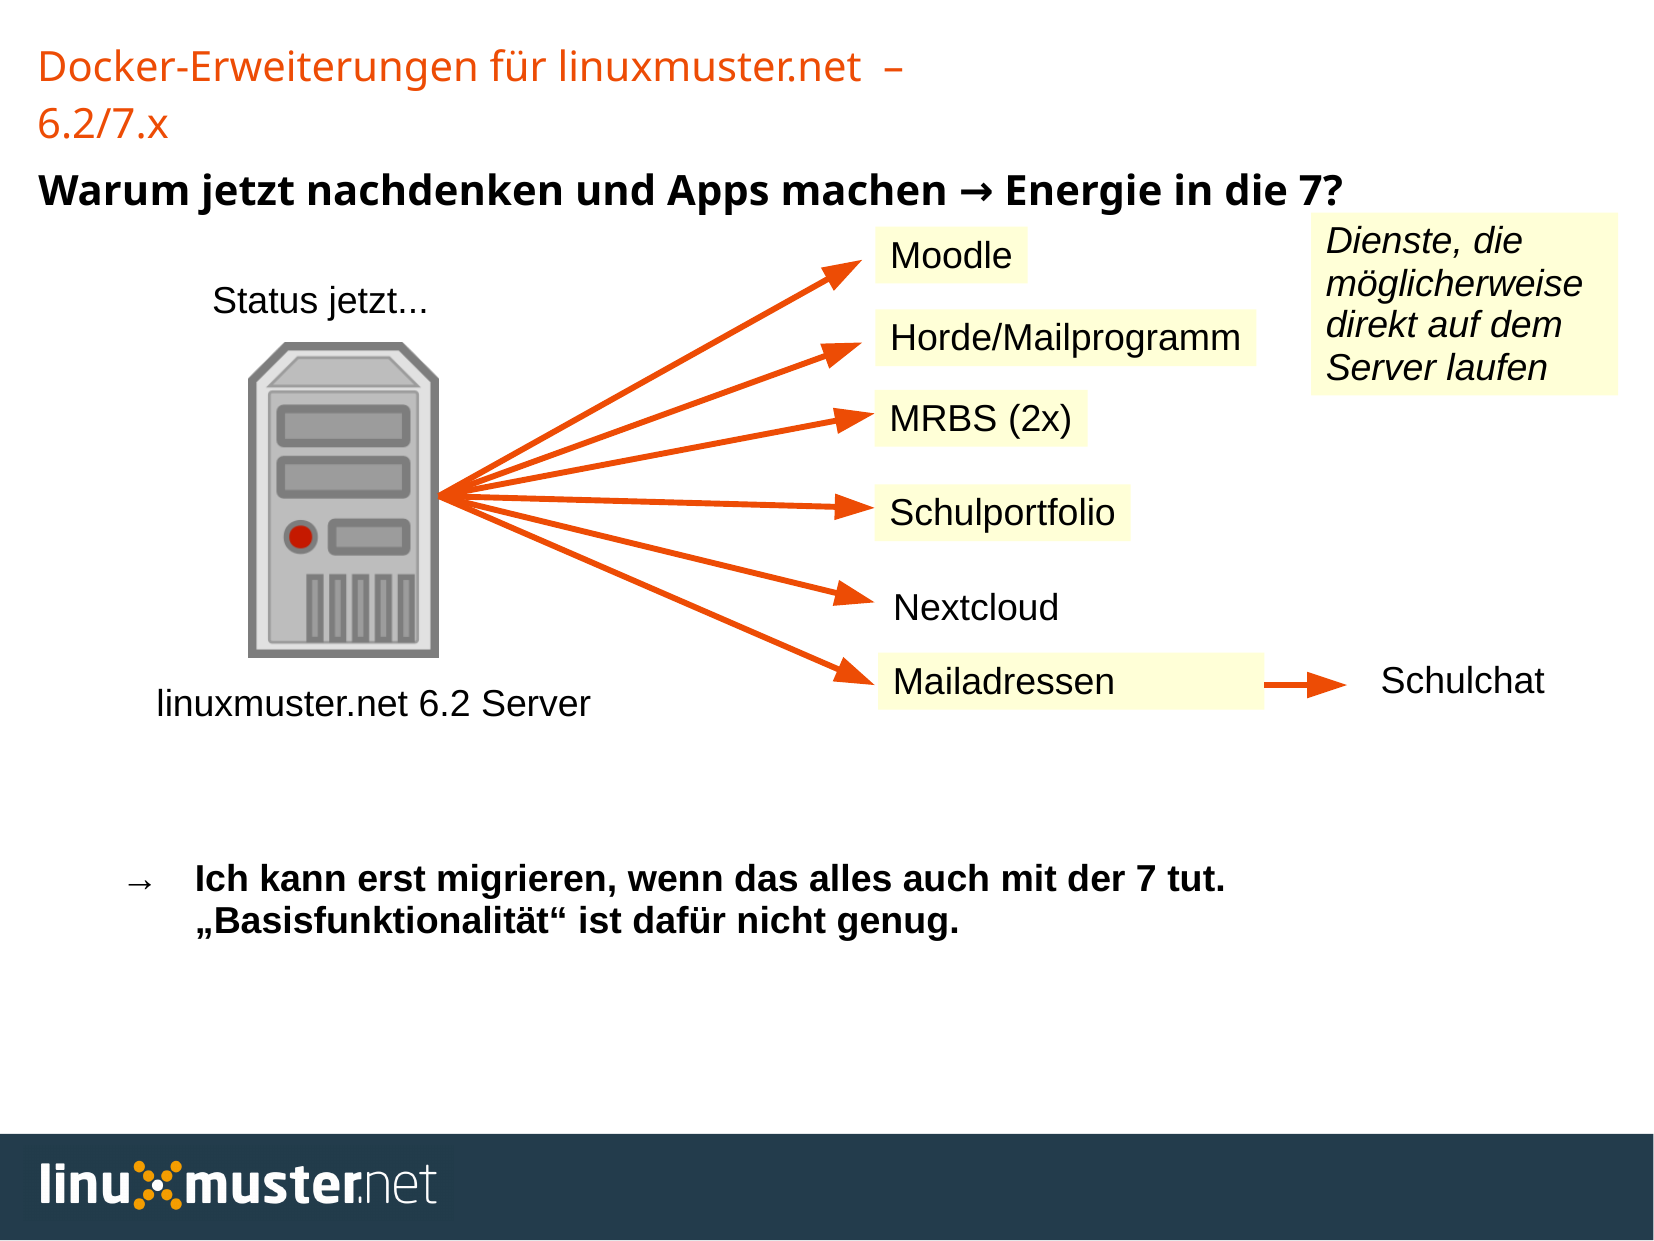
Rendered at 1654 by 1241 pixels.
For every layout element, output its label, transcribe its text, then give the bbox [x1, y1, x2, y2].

text_box Status jetzt... [197, 271, 497, 329]
text_box Docker-Erweiterungen für linuxmuster.net – 6.2/7.x [22, 29, 1028, 95]
text_box → Ich kann erst migrieren, wenn das alles auch mit der 7 tut. „Basisfunktionalität“ ist dafür nicht genug. [106, 850, 1477, 950]
text_box Dienste, die möglicherweise direkt auf dem Server laufen [1311, 212, 1619, 396]
text_box Mailadressen [878, 652, 1265, 710]
text_box Nextcloud [878, 578, 1075, 636]
text_box Warum jetzt nachdenken und Apps machen → Energie in die 7? [23, 153, 1549, 225]
picture [248, 342, 439, 658]
text_box Schulchat [1365, 651, 1560, 709]
text_box Schulportfolio [874, 484, 1131, 542]
picture [23, 1145, 454, 1221]
text_box MRBS (2x) [874, 389, 1088, 447]
text_box Moodle [875, 226, 1028, 284]
text_box Horde/Mailprogramm [875, 309, 1257, 367]
text_box linuxmuster.net 6.2 Server [141, 675, 607, 733]
